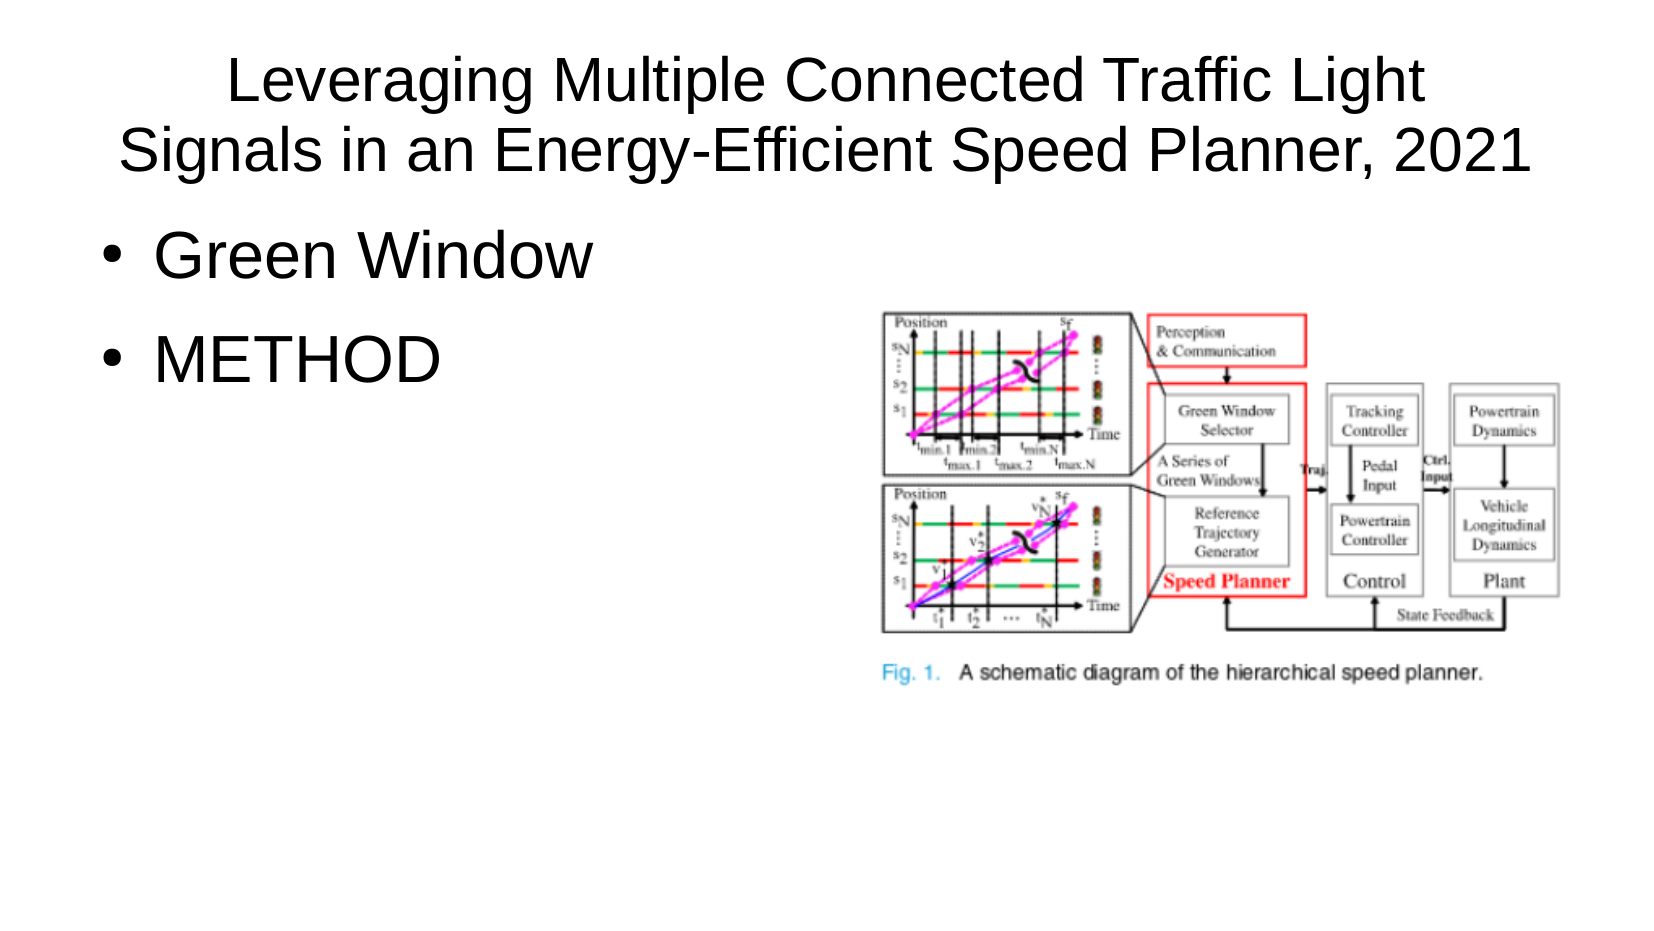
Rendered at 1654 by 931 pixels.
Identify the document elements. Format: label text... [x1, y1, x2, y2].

title Leveraging Multiple Connected Traffic Light Signals in an Energy-Efficient Speed Planner, 2021 [82, 37, 1571, 193]
picture [845, 282, 1572, 692]
list Green Window METHOD [82, 217, 809, 758]
